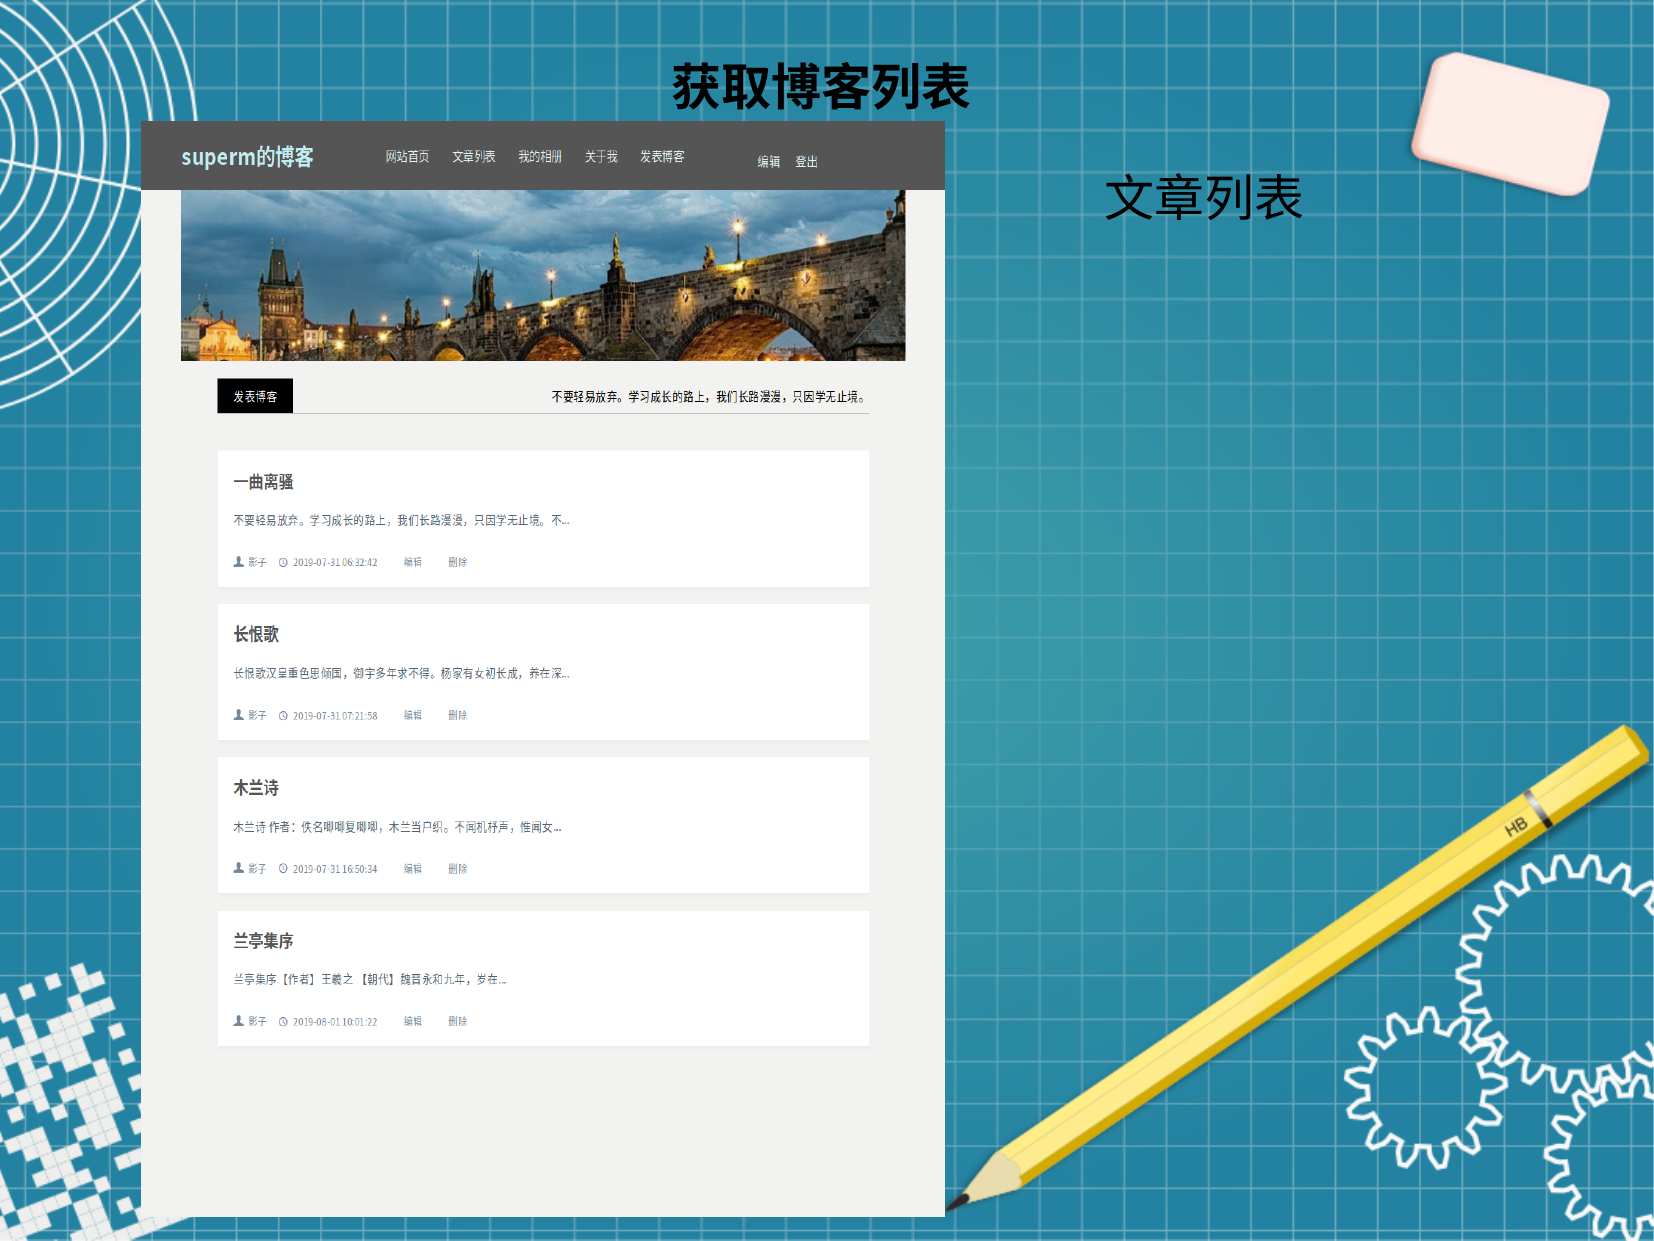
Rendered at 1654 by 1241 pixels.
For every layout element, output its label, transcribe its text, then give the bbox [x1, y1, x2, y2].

picture [0, 0, 1654, 1241]
text_box 文章列表 [1062, 153, 1347, 237]
title 获取博客列表 [23, 47, 1630, 122]
